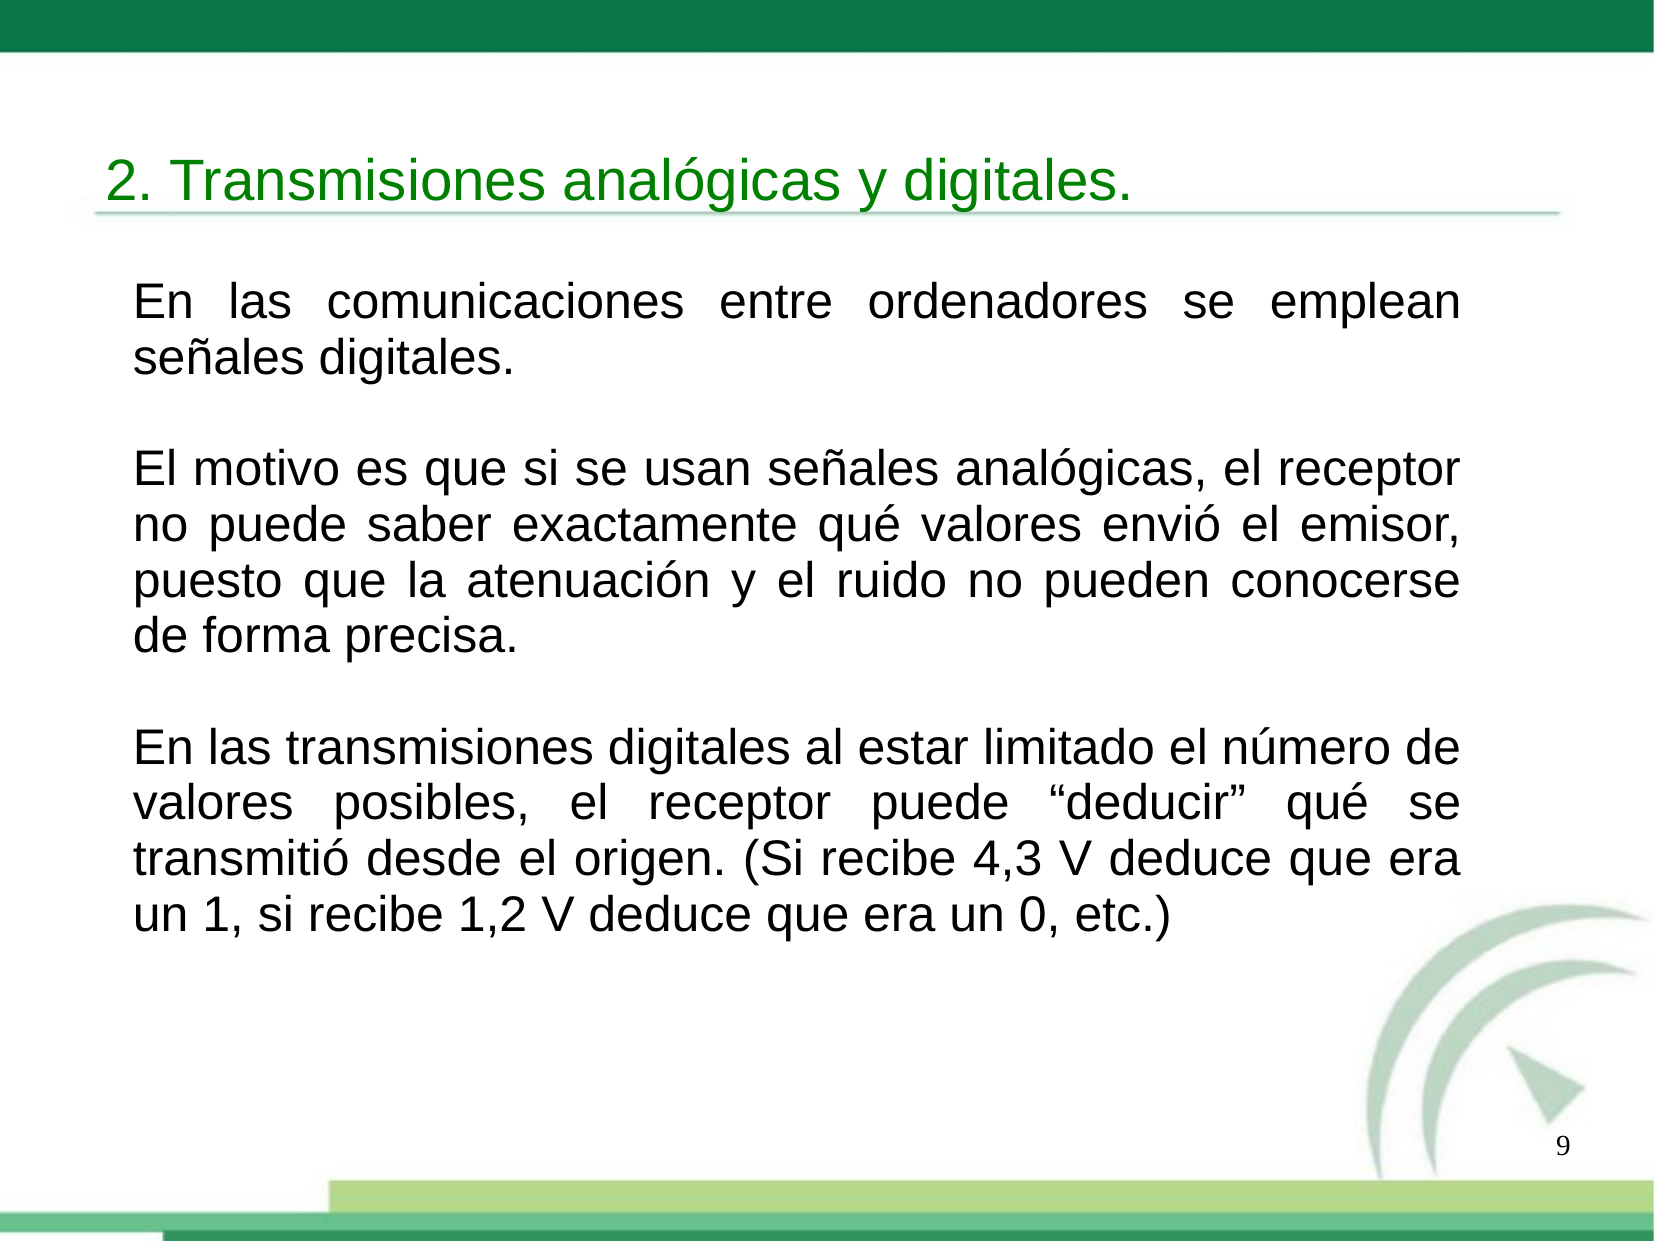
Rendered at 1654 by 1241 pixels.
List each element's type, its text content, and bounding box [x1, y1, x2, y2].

text_box 2. Transmisiones analógicas y digitales. [88, 147, 1152, 223]
picture [0, 0, 1654, 1241]
text_box En las comunicaciones entre ordenadores se emplean señales digitales. El motivo es que si se usan señales analógicas, el receptor no puede saber exactamente qué valores envió el emisor, puesto que la atenuación y el ruido no pueden conocerse de forma precisa. En las transmisiones digitales al estar limitado el número de valores posibles, el receptor puede “deducir” qué se transmitió desde el origen. (Si recibe 4,3 V deduce que era un 1, si recibe 1,2 V deduce que era un 0, etc.) [118, 265, 1477, 1033]
list [147, 1033, 1473, 1152]
